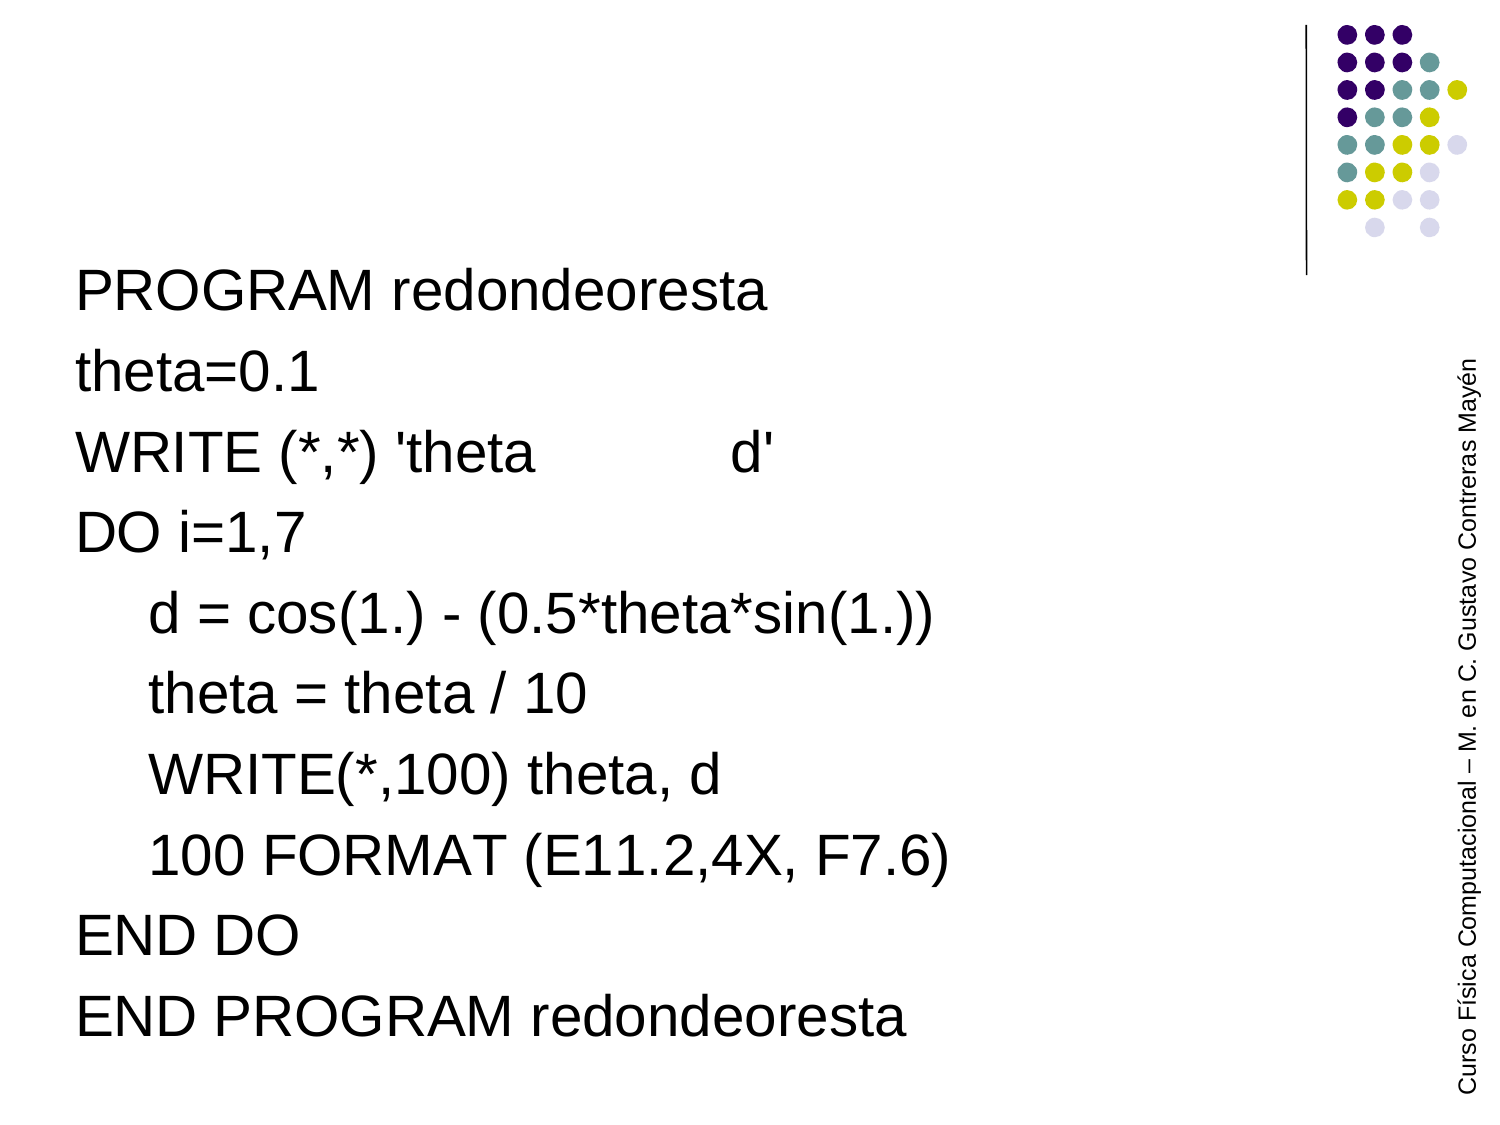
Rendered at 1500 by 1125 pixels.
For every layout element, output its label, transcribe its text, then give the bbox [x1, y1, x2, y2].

subtitle PROGRAM redondeoresta theta=0.1 WRITE (*,*) 'theta d' DO i=1,7 d = cos(1.) - (0.5*theta*sin(1.)) theta = theta / 10 WRITE(*,100) theta, d 100 FORMAT (E11.2,4X, F7.6) END DO END PROGRAM redondeoresta [75, 259, 1425, 1048]
